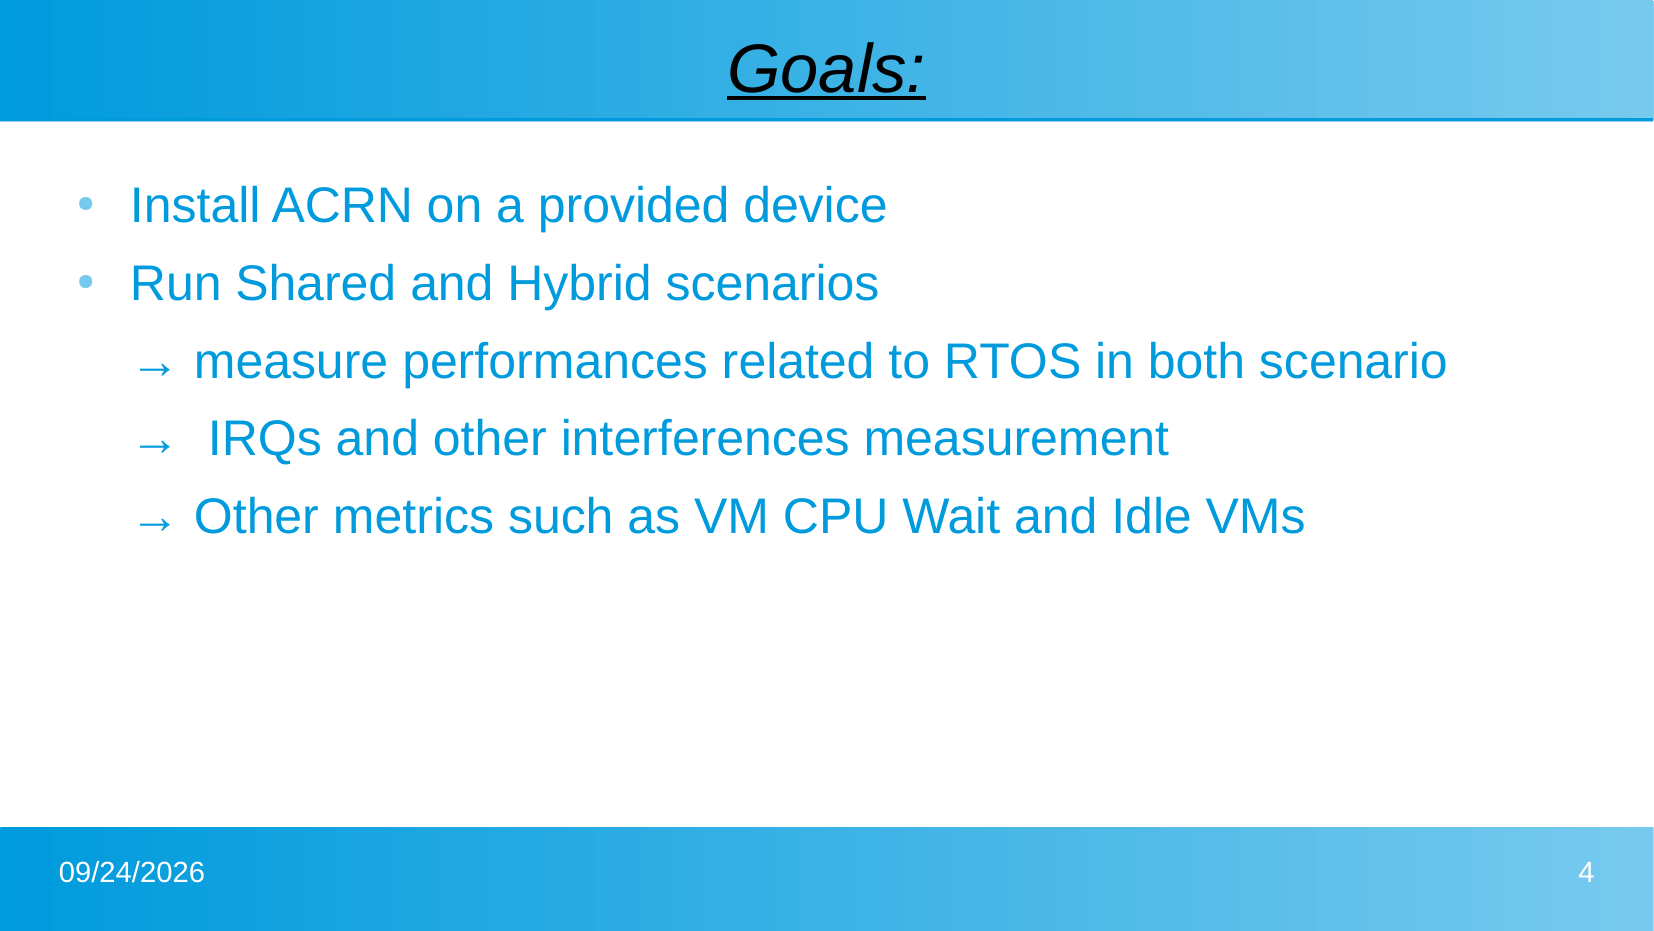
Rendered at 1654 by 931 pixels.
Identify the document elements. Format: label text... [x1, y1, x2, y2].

list Install ACRN on a provided device Run Shared and Hybrid scenarios → measure performances related to RTOS in both scenario → IRQs and other interferences measurement → Other metrics such as VM CPU Wait and Idle VMs [59, 177, 1595, 768]
title Goals: [59, 29, 1595, 108]
